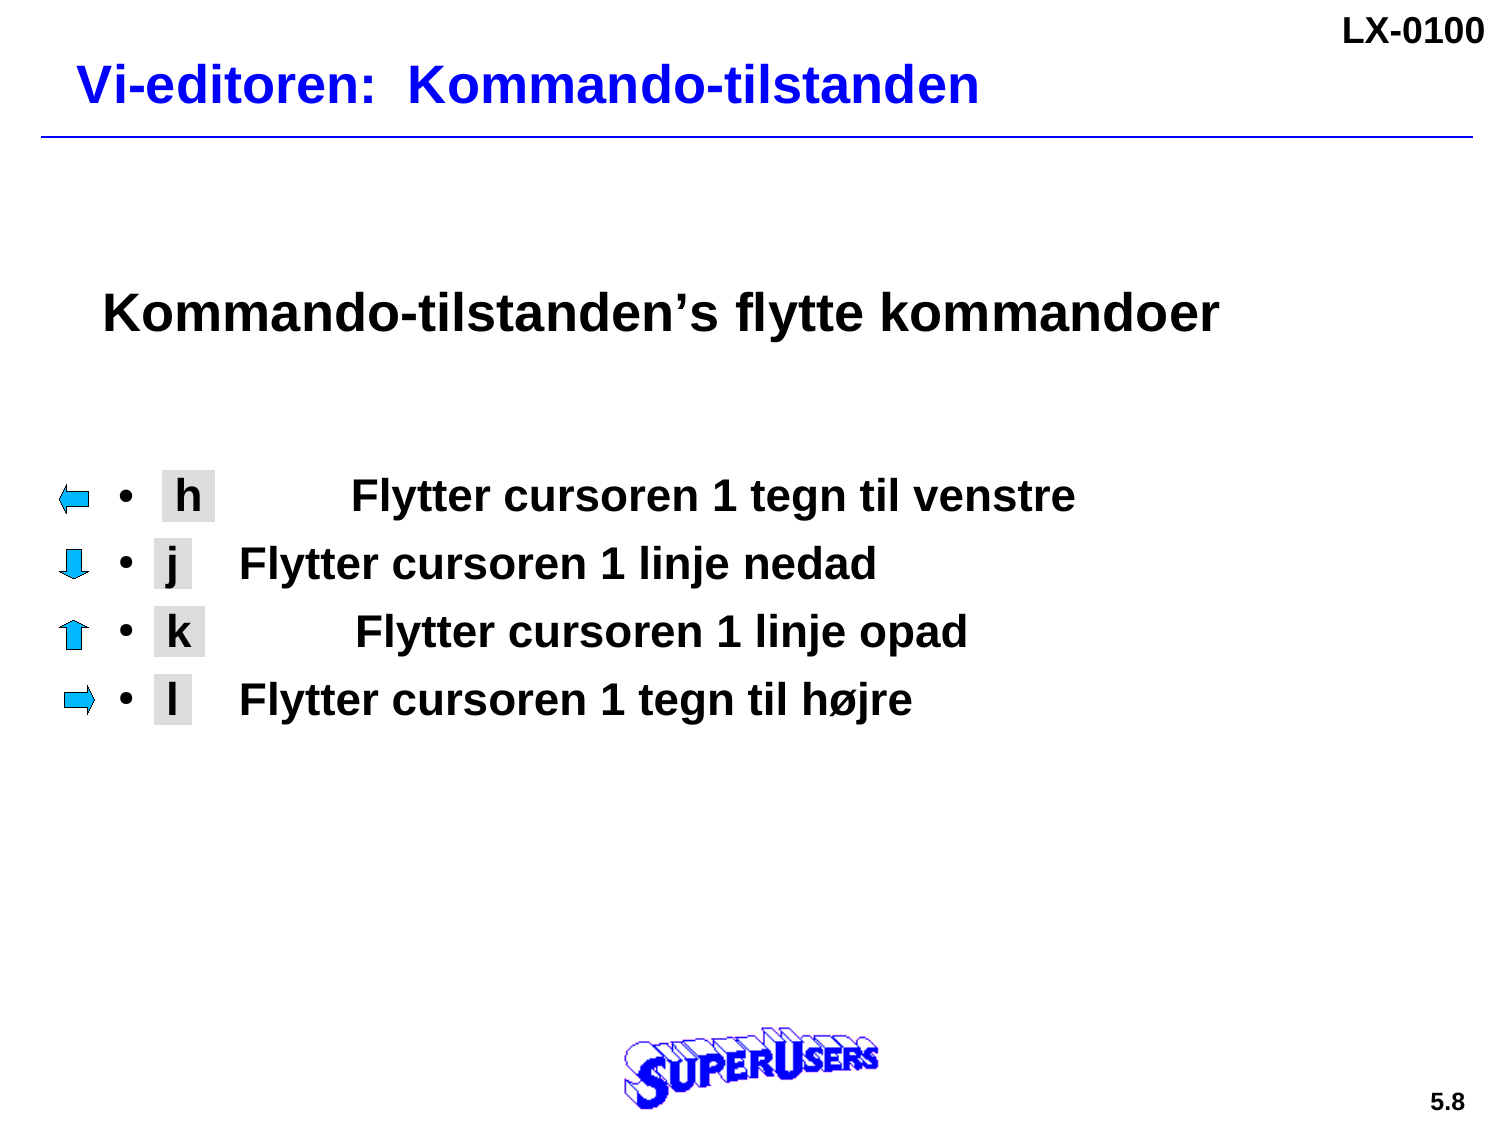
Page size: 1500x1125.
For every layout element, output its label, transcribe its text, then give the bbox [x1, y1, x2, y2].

text_box [59, 484, 89, 514]
picture [620, 1023, 880, 1111]
title Vi-editoren: Kommando-tilstanden [76, 39, 1424, 126]
text_box [59, 549, 89, 579]
text_box [59, 620, 89, 650]
text_box [64, 685, 95, 715]
list h Flytter cursoren 1 tegn til venstre j Flytter cursoren 1 linje nedad k Flytter cursoren 1 linje opad l Flytter cursoren 1 tegn til højre [118, 472, 1295, 781]
list Kommando-tilstanden’s flytte kommandoer [88, 278, 1418, 355]
